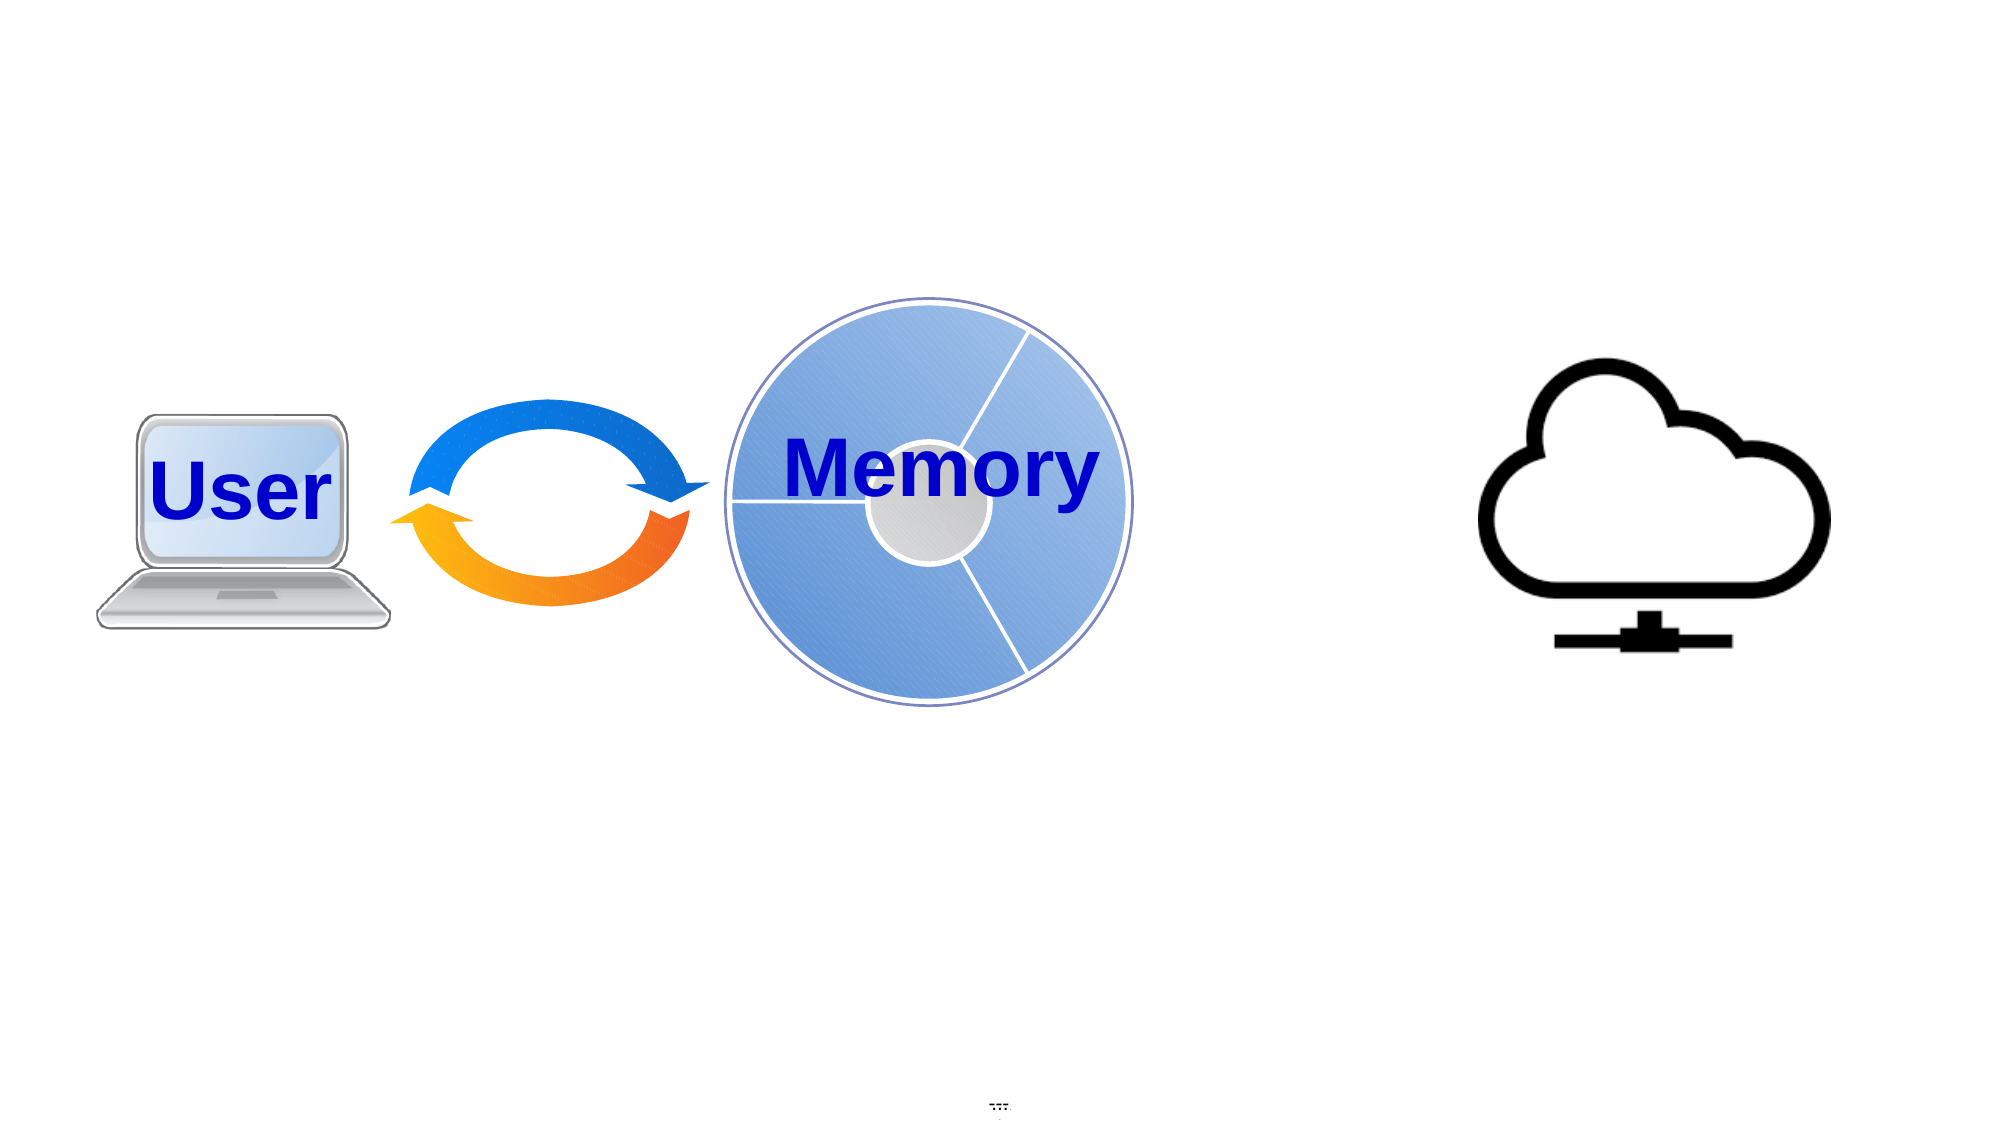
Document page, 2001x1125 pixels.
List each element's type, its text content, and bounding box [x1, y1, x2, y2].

text_box Memory [767, 414, 1137, 616]
picture [83, 280, 1151, 725]
picture [1478, 329, 1831, 682]
text_box User [133, 437, 359, 579]
